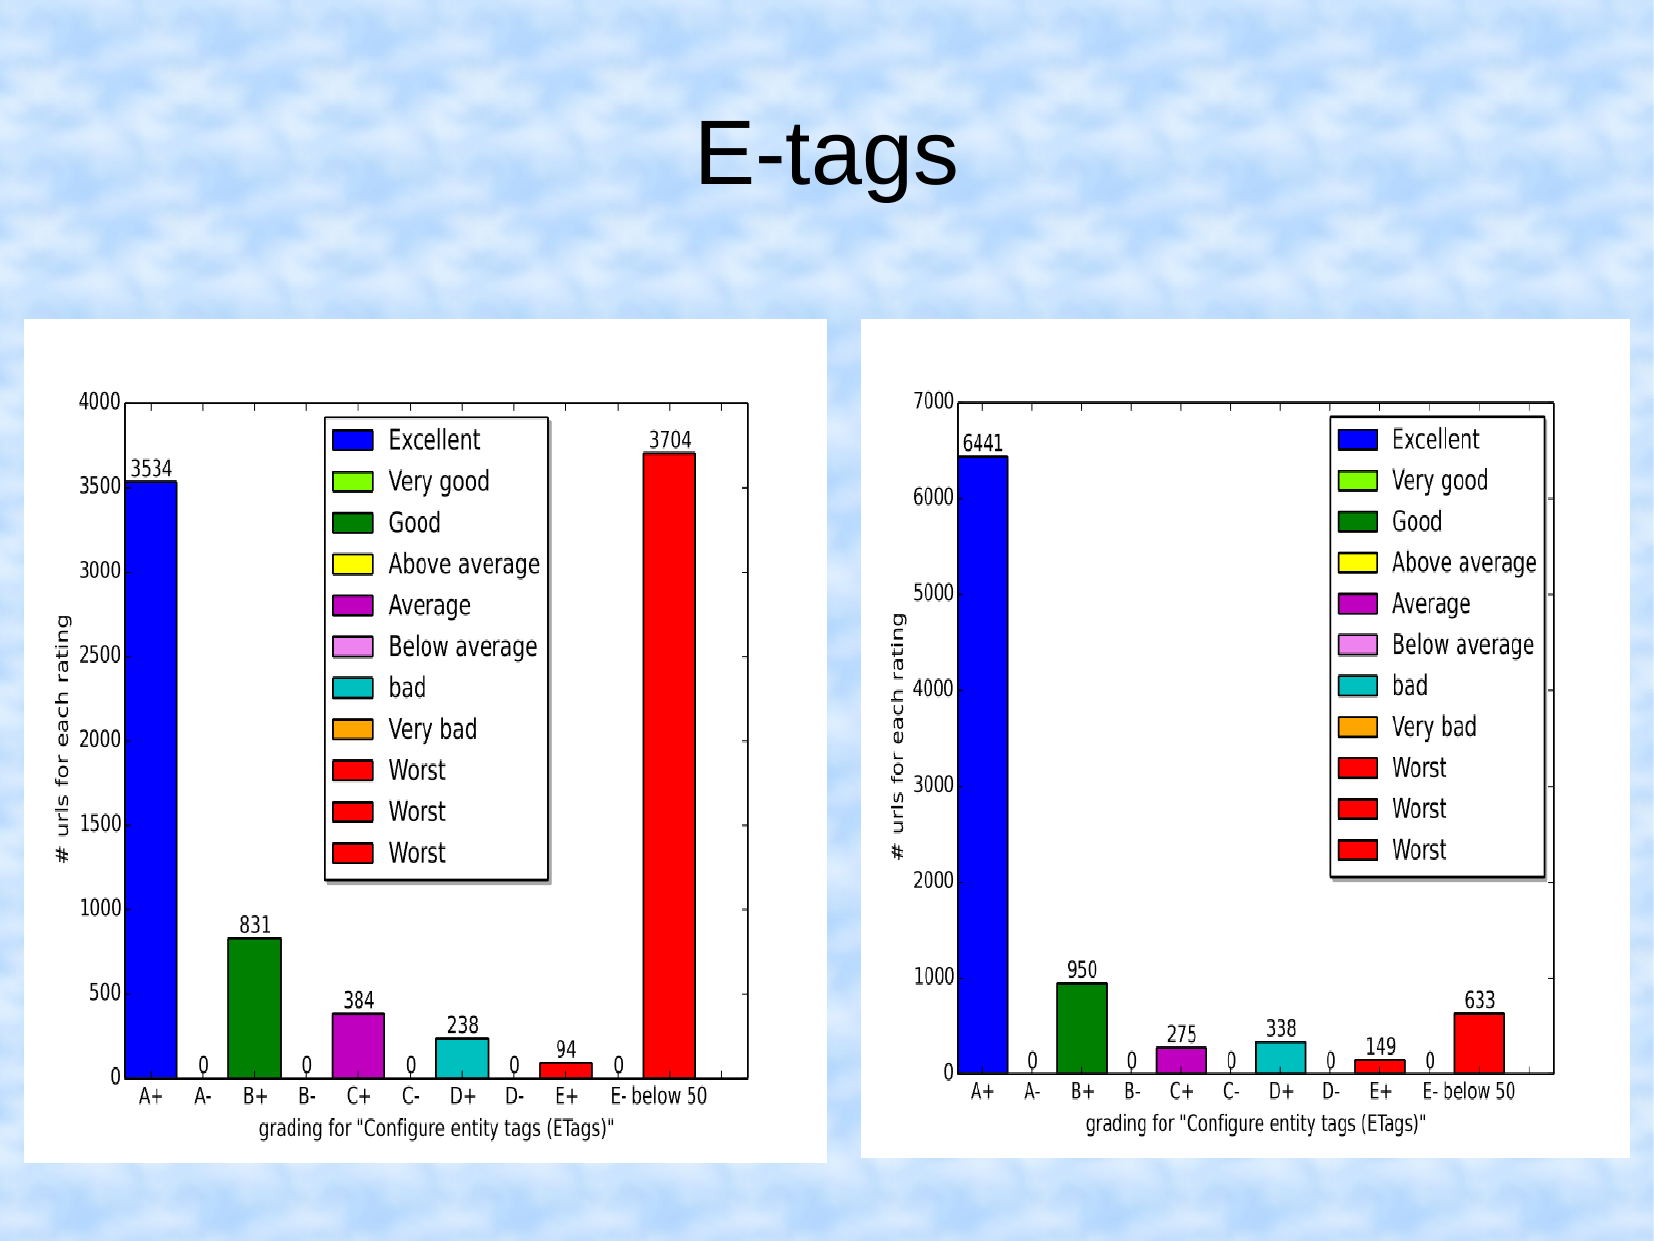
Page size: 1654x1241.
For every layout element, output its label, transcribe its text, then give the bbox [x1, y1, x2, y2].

title E-tags [82, 49, 1571, 257]
picture [0, 0, 1654, 1241]
